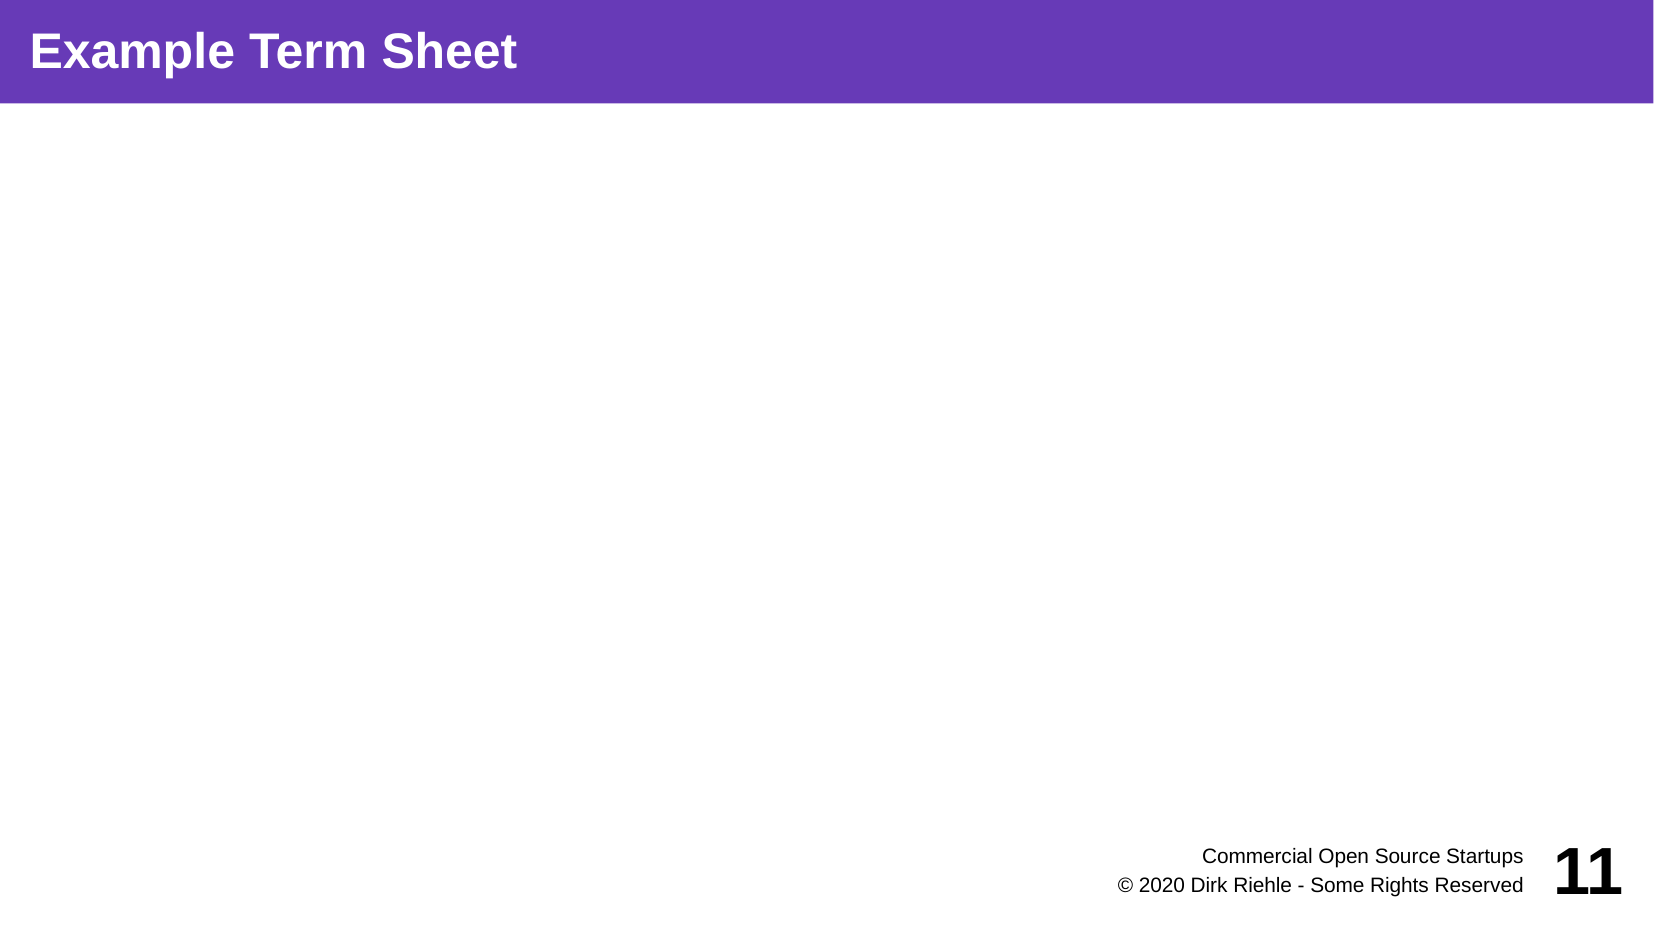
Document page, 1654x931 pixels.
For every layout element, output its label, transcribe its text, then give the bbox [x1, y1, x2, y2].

title Example Term Sheet [0, 0, 1654, 104]
